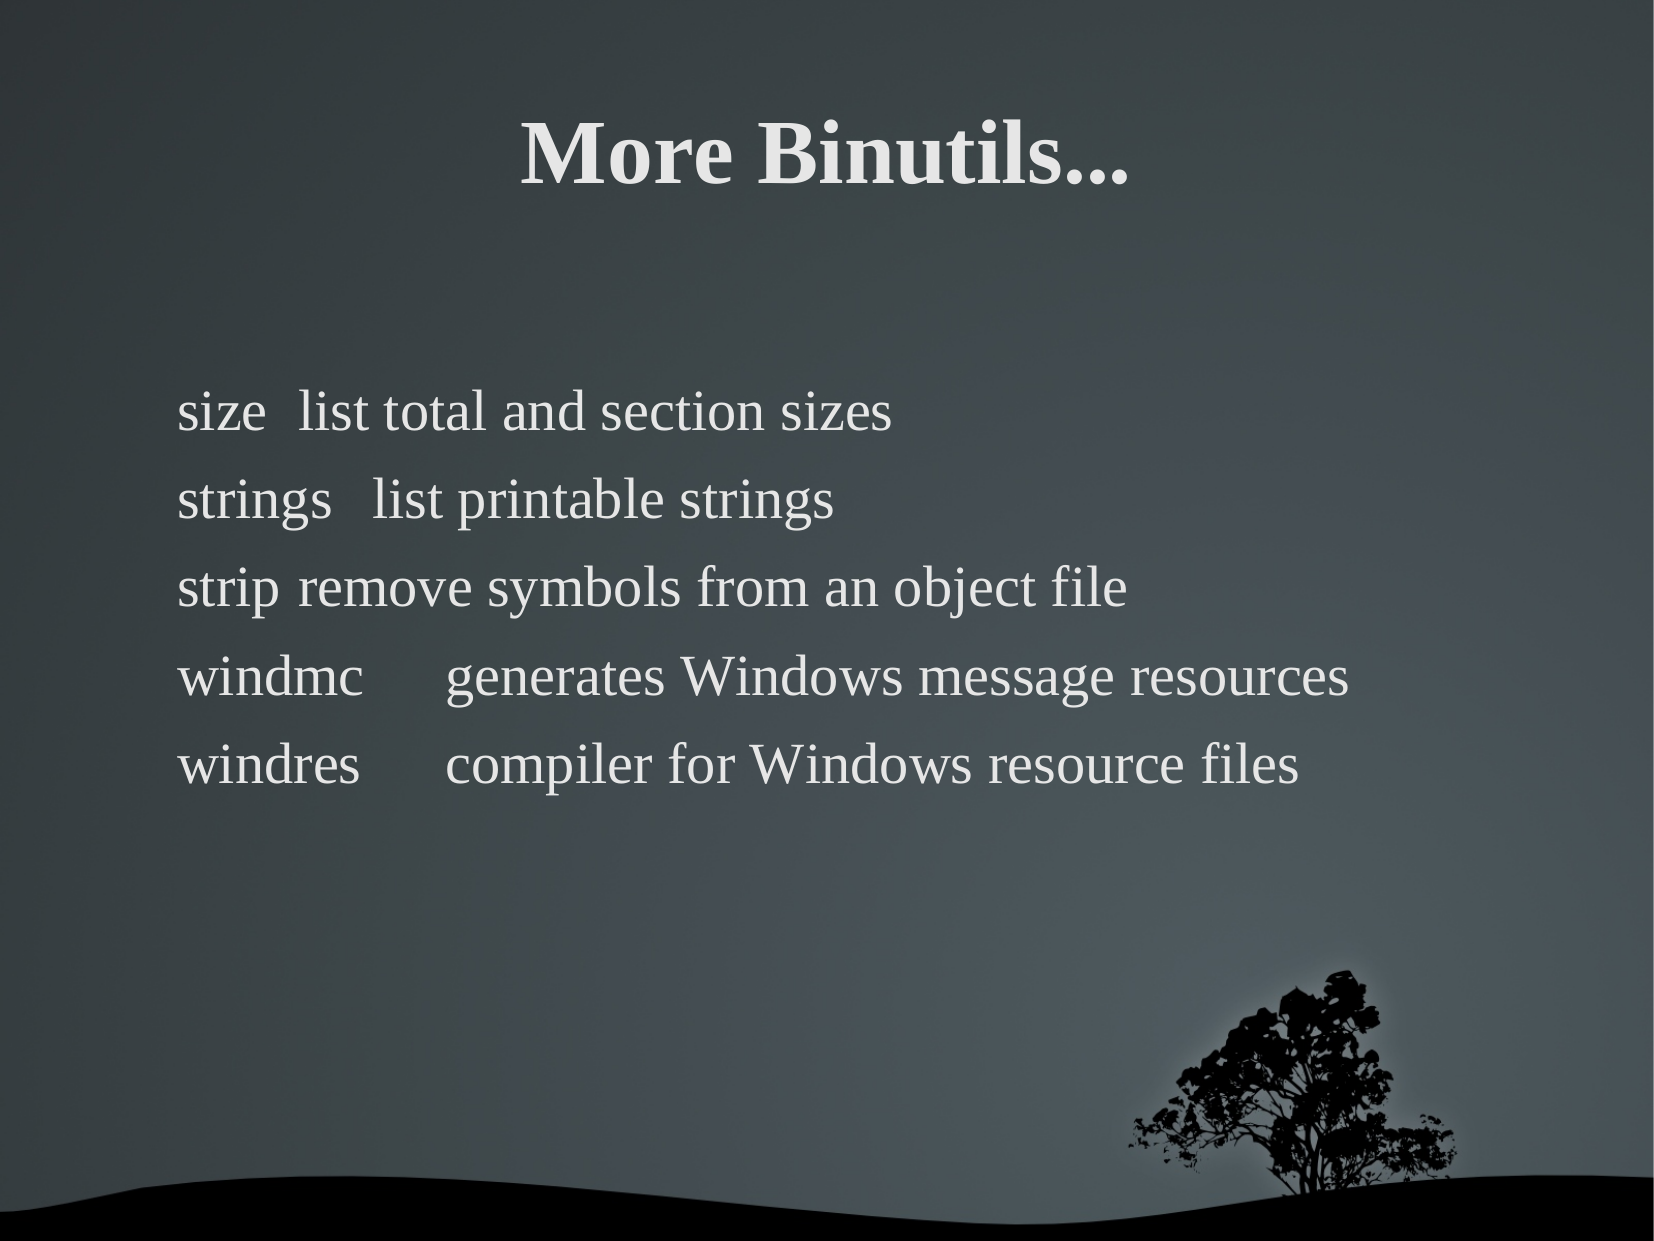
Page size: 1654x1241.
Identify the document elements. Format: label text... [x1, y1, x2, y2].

list size list total and section sizes strings list printable strings strip remove symbols from an object file windmc generates Windows message resources windres compiler for Windows resource files [82, 290, 1571, 1094]
picture [0, 0, 1654, 1241]
title More Binutils... [82, 56, 1571, 250]
